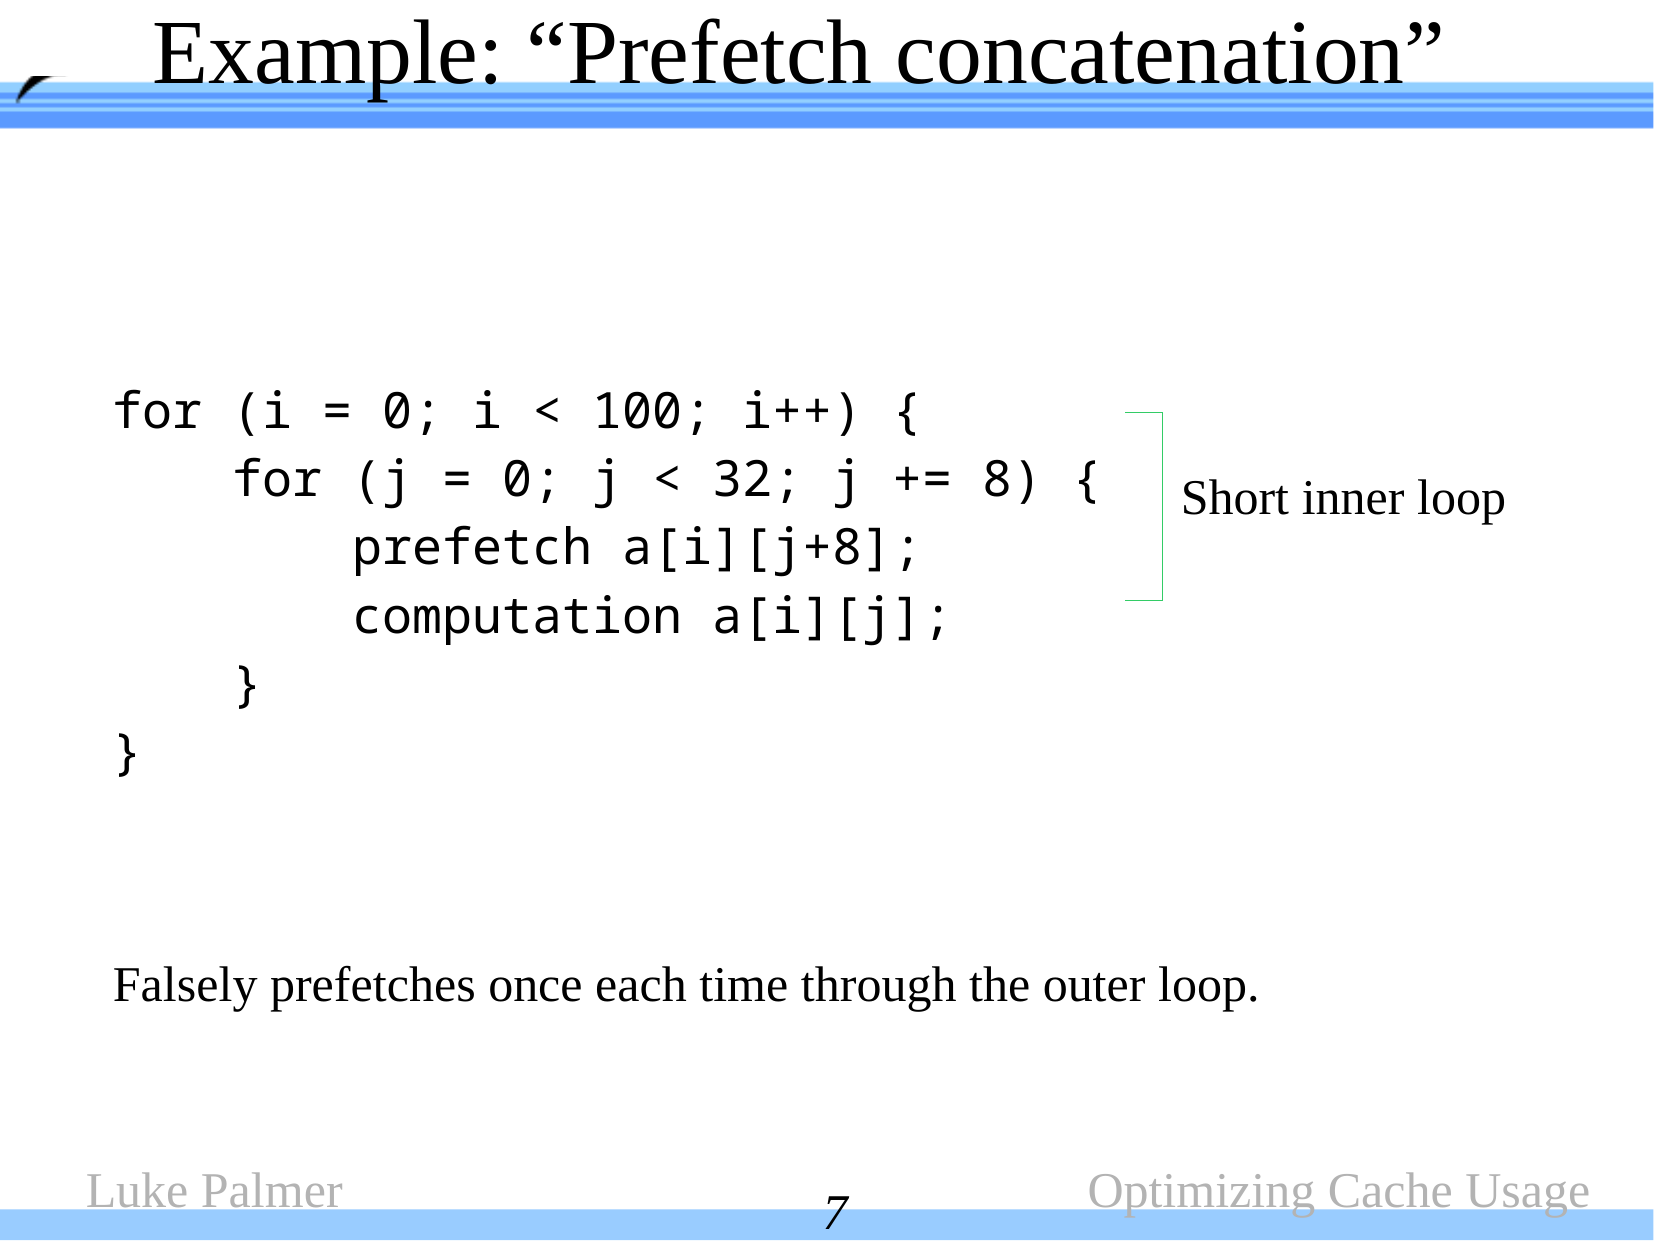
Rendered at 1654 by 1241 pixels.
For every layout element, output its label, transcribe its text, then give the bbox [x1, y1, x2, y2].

list [120, 187, 1533, 1195]
picture [0, 0, 1654, 133]
text_box for (i = 0; i < 100; i++) { for (j = 0; j < 32; j += 8) { prefetch a[i][j+8]; computation a[i][j]; } } [112, 375, 120, 716]
text_box Falsely prefetches once each time through the outer loop. [112, 957, 1238, 1013]
title Example: “Prefetch concatenation” [94, 0, 1507, 107]
